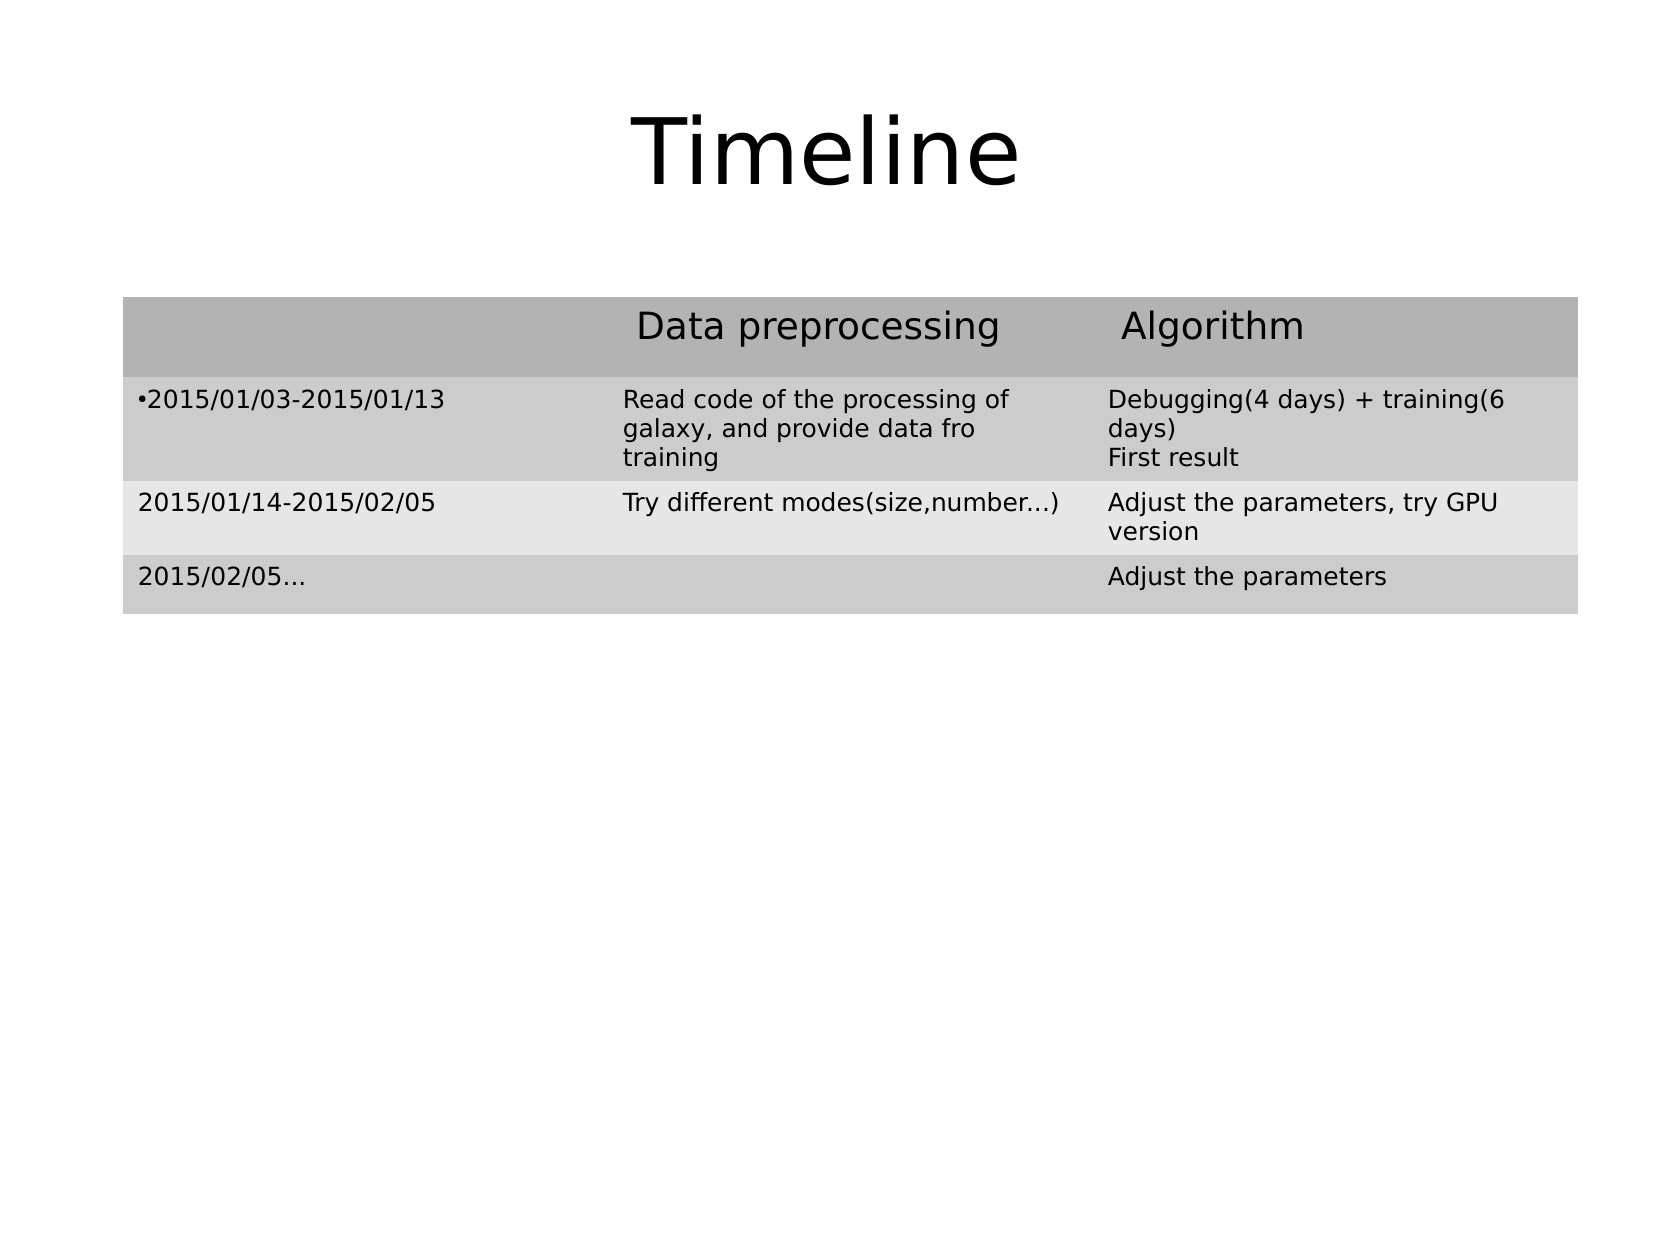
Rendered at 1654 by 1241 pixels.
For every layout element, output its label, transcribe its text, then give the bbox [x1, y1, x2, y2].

table_header Data preprocessing [608, 297, 1093, 377]
table_header [123, 297, 608, 377]
table_cell Try different modes(size,number...) [608, 481, 1093, 555]
table_cell Read code of the processing of galaxy, and provide data fro training [608, 377, 1093, 481]
title Timeline [82, 49, 1571, 257]
table_cell Adjust the parameters [1093, 555, 1578, 614]
table_header Algorithm [1093, 297, 1578, 377]
table_cell Adjust the parameters, try GPU version [1093, 481, 1578, 555]
table_cell Debugging(4 days) + training(6 days) First result [1093, 377, 1578, 481]
table_cell 2015/01/03-2015/01/13 [123, 377, 608, 481]
table_cell 2015/02/05... [123, 555, 608, 614]
table_cell 2015/01/14-2015/02/05 [123, 481, 608, 555]
table_cell [608, 555, 1093, 614]
